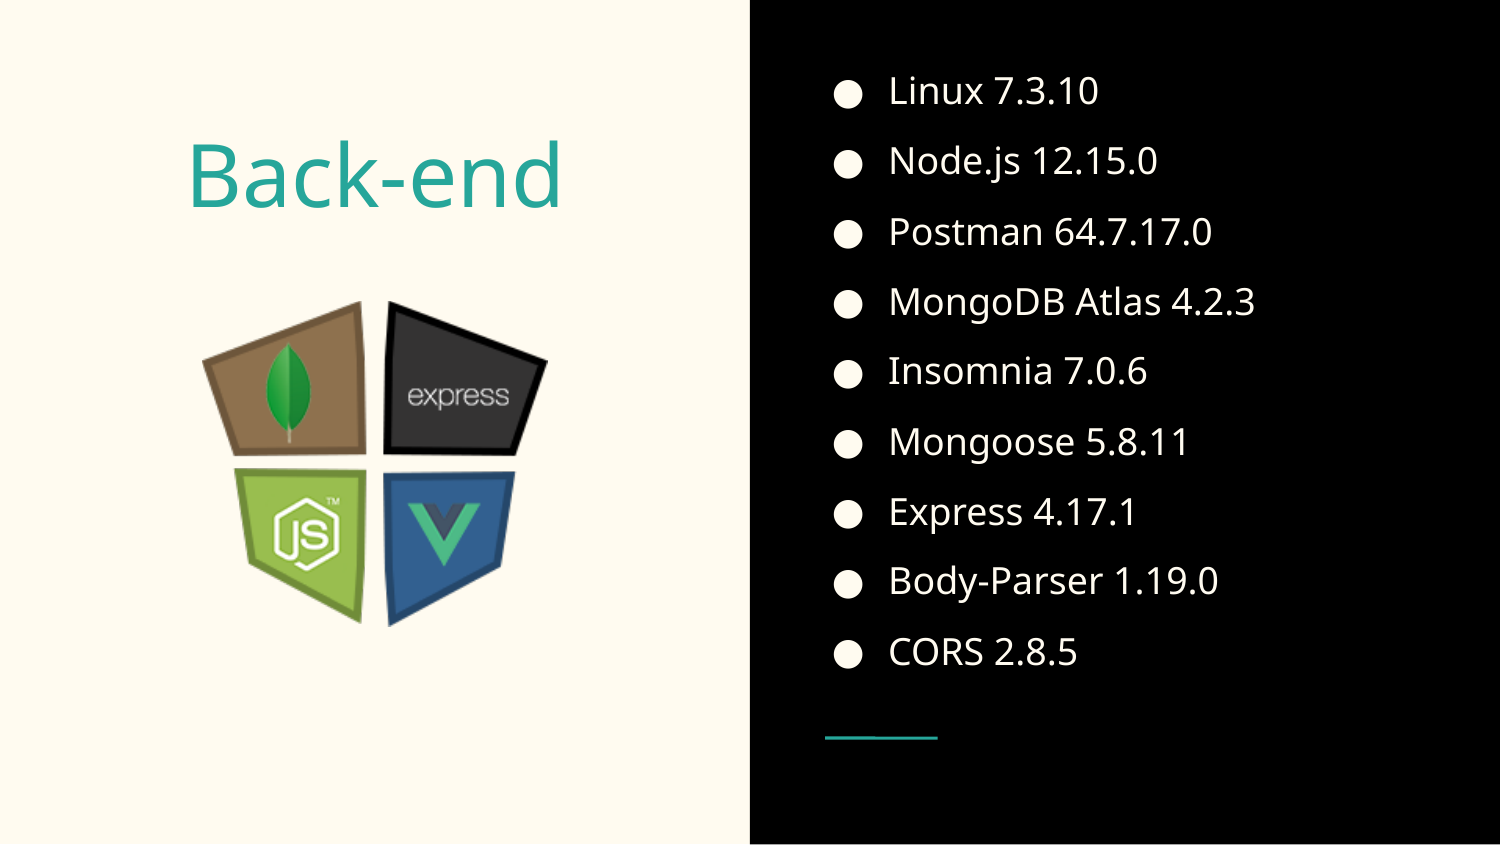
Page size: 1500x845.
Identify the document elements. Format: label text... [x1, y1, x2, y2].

picture [202, 301, 548, 627]
list Linux 7.3.10 Node.js 12.15.0 Postman 64.7.17.0 MongoDB Atlas 4.2.3 Insomnia 7.0.6 Mongoose 5.8.11 Express 4.17.1 Body-Parser 1.19.0 CORS 2.8.5 [798, 36, 1428, 704]
title Back-end [43, 20, 708, 240]
